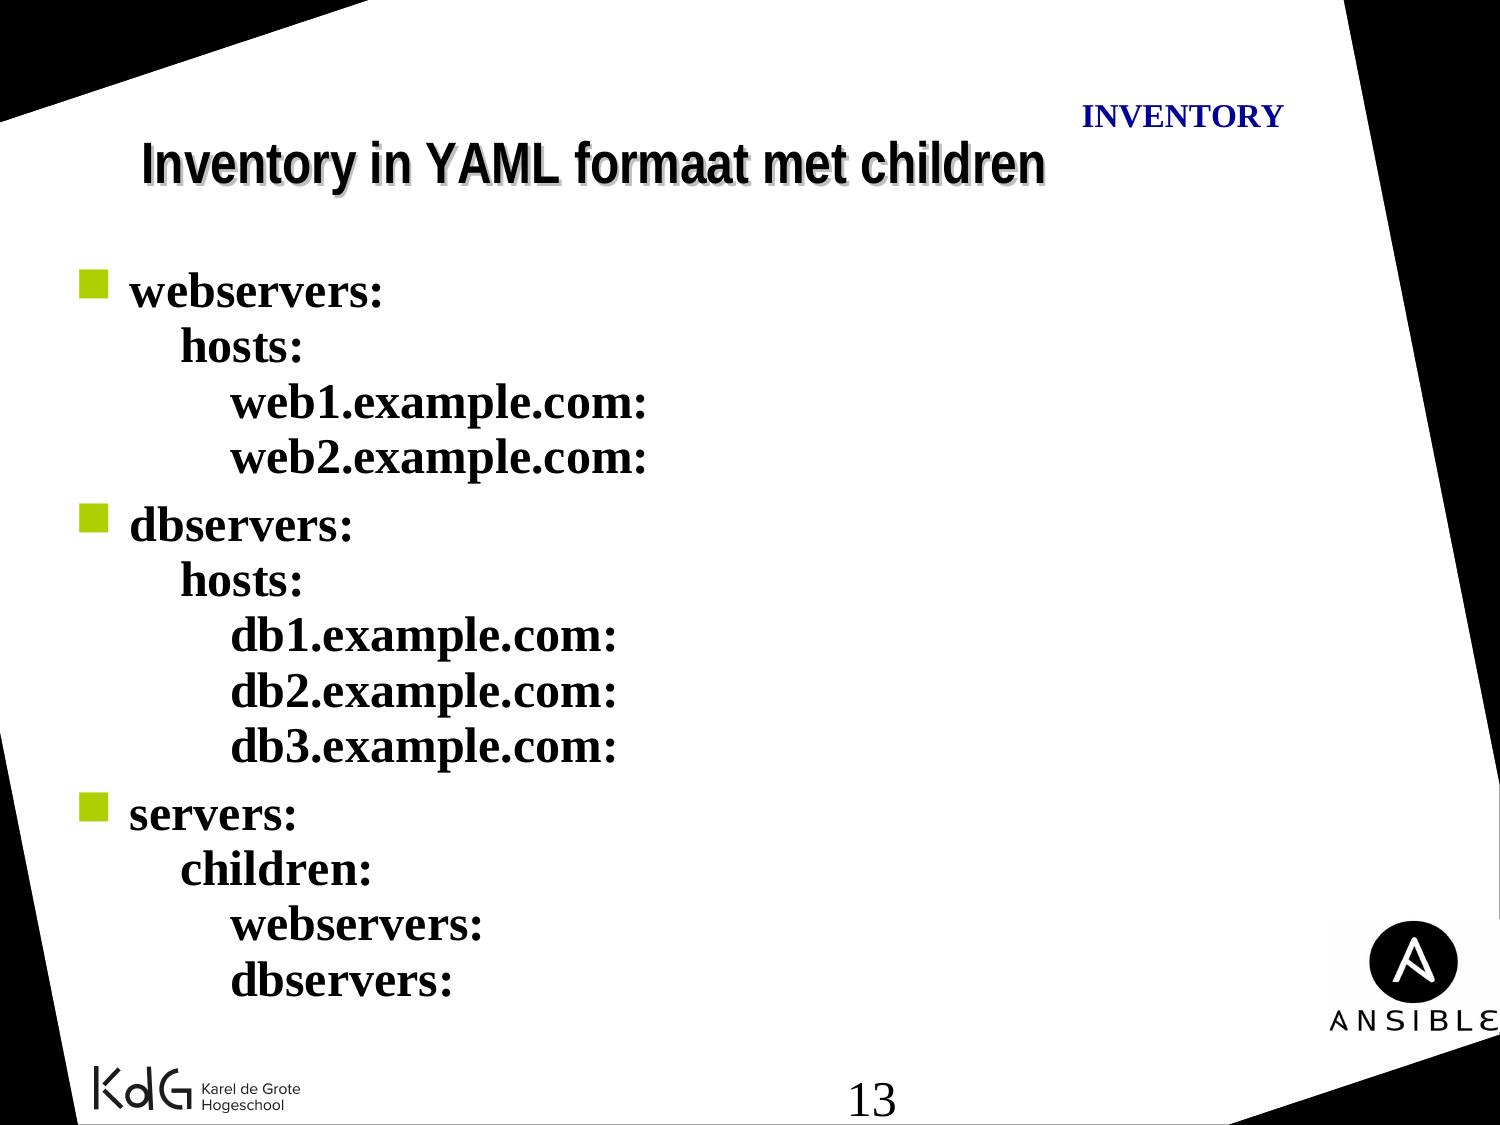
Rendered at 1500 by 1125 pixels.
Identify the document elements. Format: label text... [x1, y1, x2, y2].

picture [1326, 919, 1500, 1032]
list webservers: hosts: web1.example.com: web2.example.com: dbservers: hosts: db1.example.com: db2.example.com: db3.example.com: servers: children: webservers: dbservers: [75, 263, 1425, 1012]
title Inventory in YAML formaat met children [141, 72, 1447, 253]
text_box INVENTORY [1017, 89, 1358, 144]
picture [94, 1066, 300, 1113]
